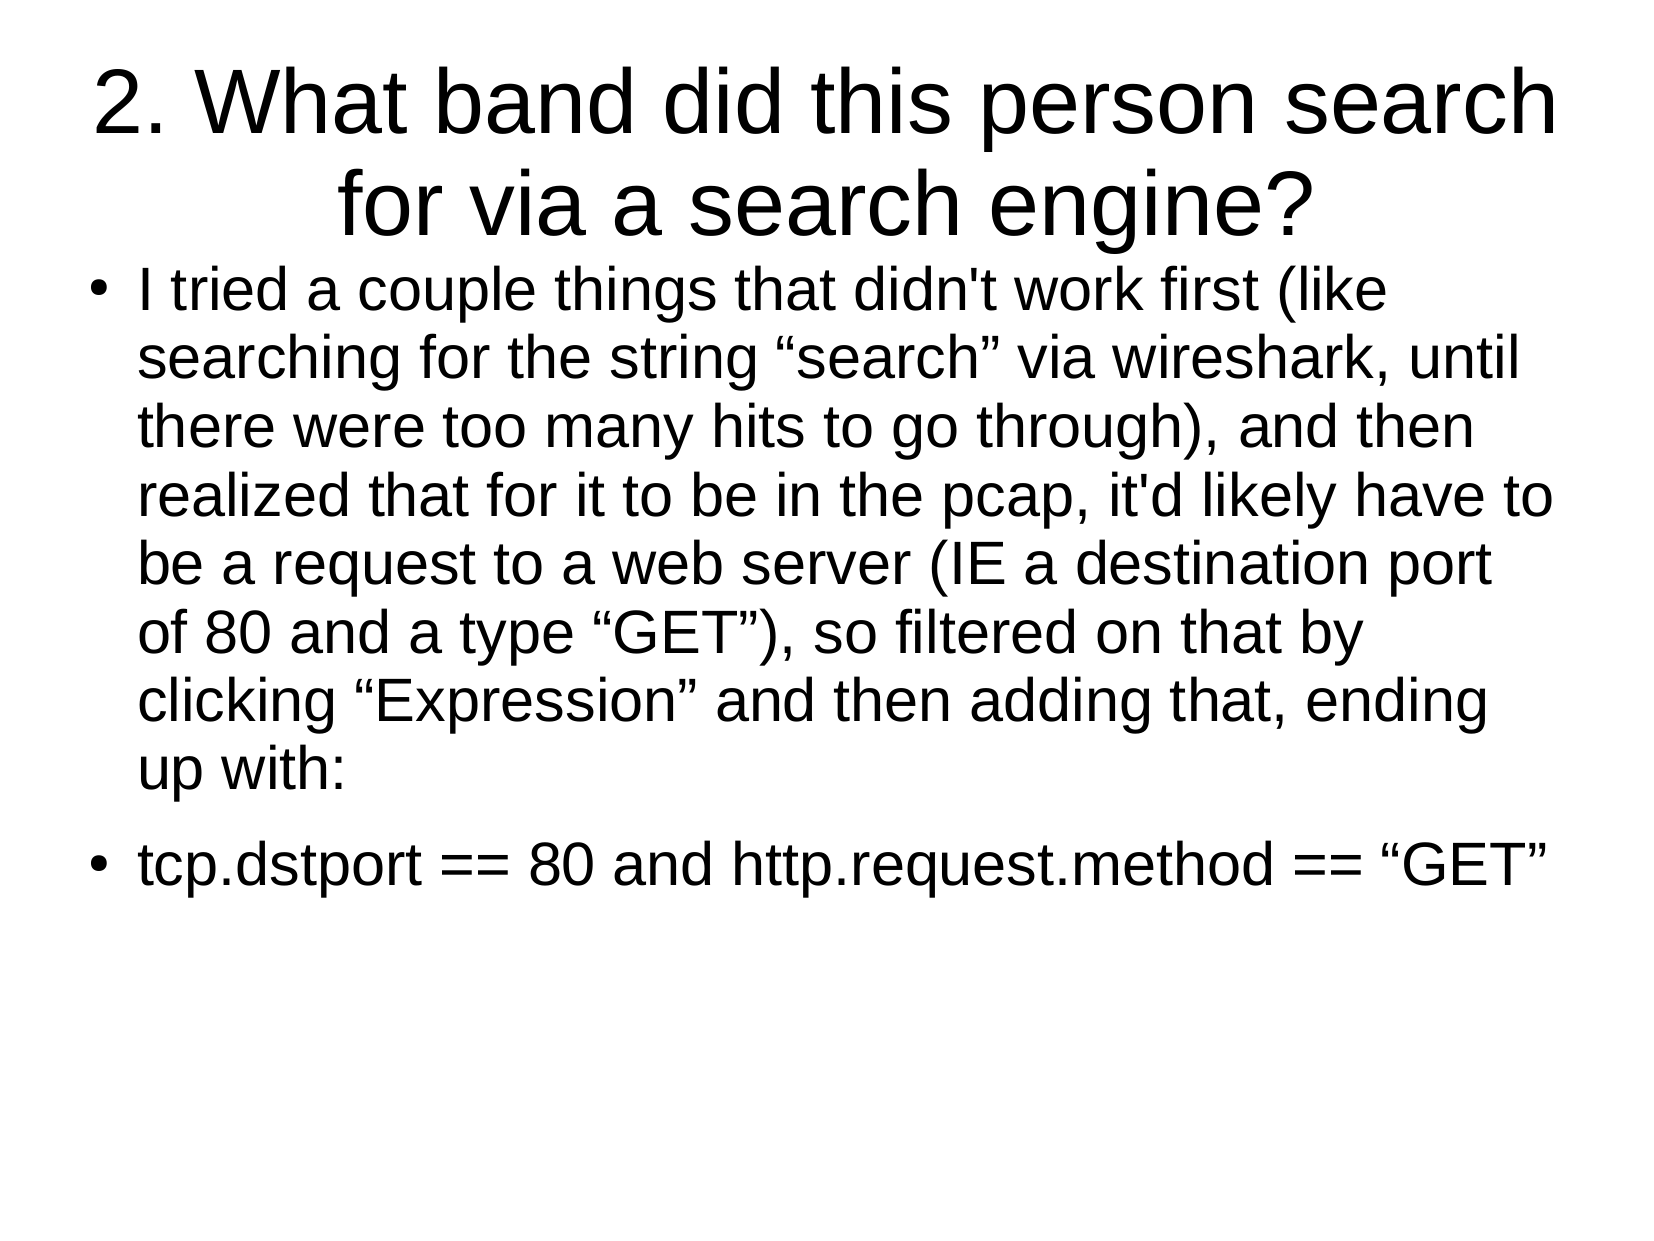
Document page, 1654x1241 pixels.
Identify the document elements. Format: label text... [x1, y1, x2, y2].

title 2. What band did this person search for via a search engine? [82, 49, 1571, 257]
list I tried a couple things that didn't work first (like searching for the string “search” via wireshark, until there were too many hits to go through), and then realized that for it to be in the pcap, it'd likely have to be a request to a web server (IE a destination port of 80 and a type “GET”), so filtered on that by clicking “Expression” and then adding that, ending up with: tcp.dstport == 80 and http.request.method == “GET” [71, 255, 1561, 975]
